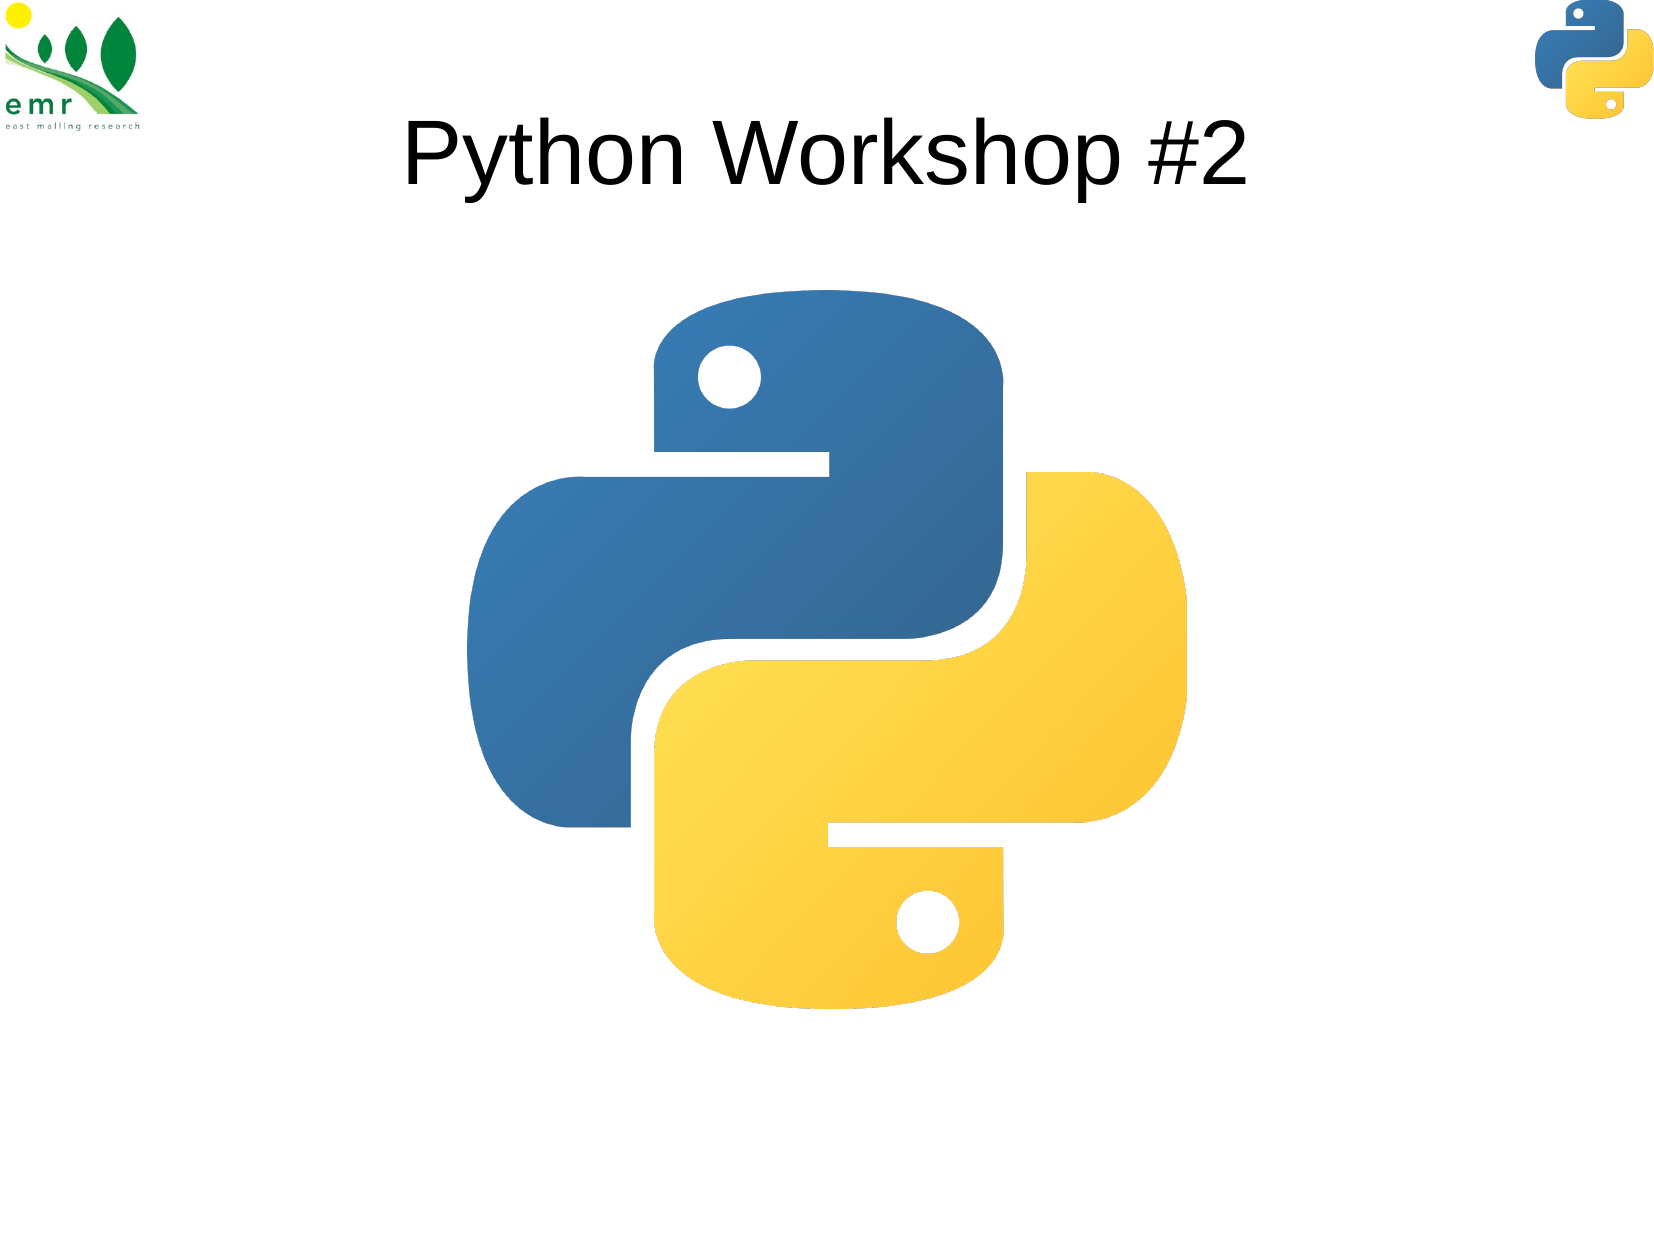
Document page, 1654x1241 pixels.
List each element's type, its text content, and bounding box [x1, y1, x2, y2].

title Python Workshop #2 [82, 49, 1571, 257]
picture [1535, 0, 1654, 119]
picture [467, 290, 1187, 1010]
picture [0, 0, 142, 133]
